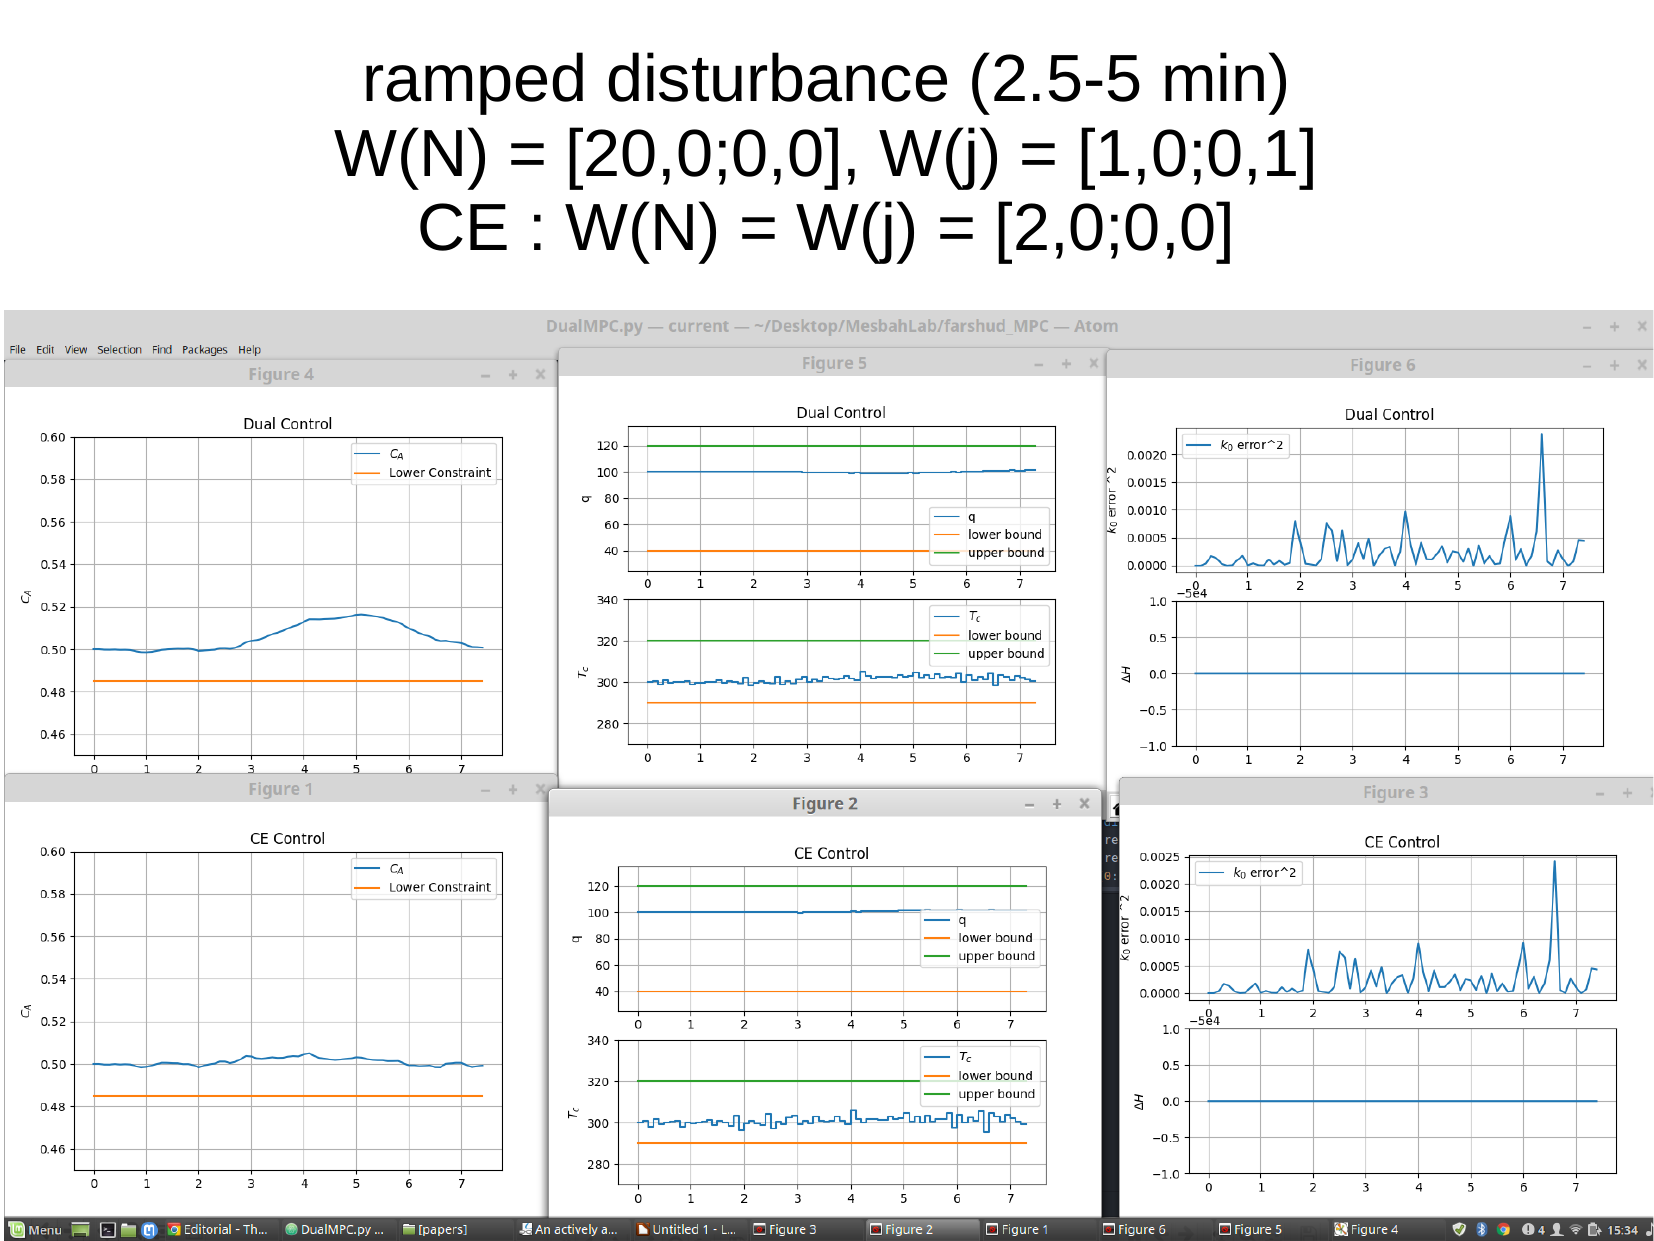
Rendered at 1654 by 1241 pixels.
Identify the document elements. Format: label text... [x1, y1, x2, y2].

title ramped disturbance (2.5-5 min) W(N) = [20,0;0,0], W(j) = [1,0;0,1] CE : W(N) = W(j) = [2,0;0,0] [82, 40, 1571, 266]
picture [4, 310, 1654, 1241]
